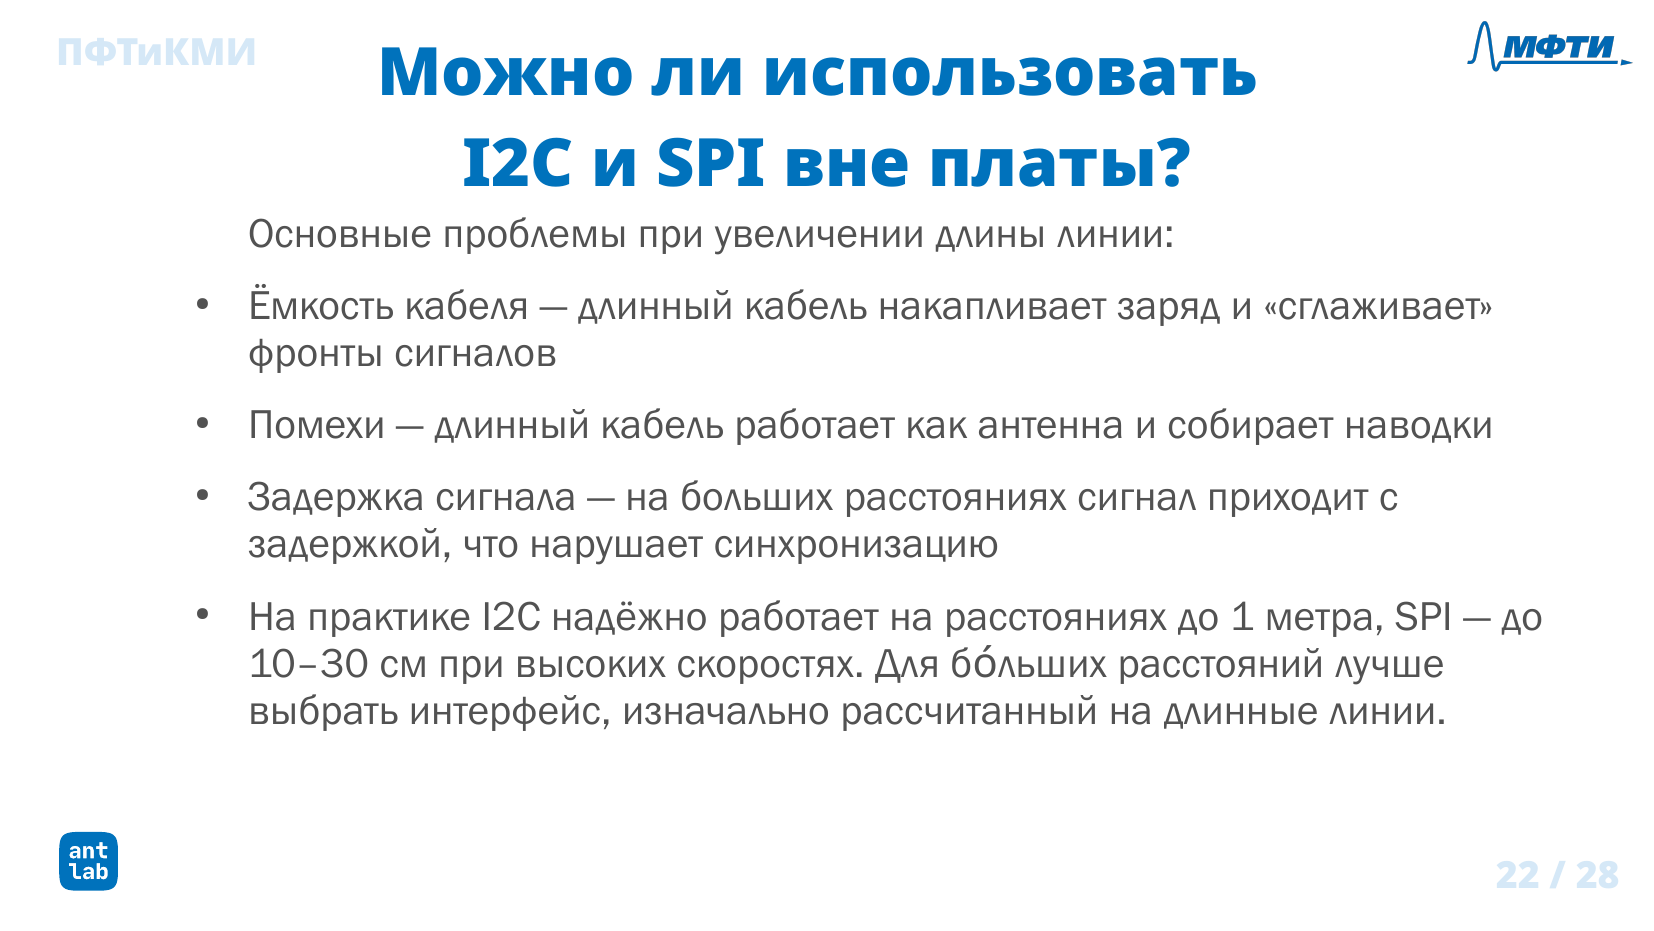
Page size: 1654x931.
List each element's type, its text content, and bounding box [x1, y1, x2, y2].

picture [1446, 0, 1654, 93]
title Можно ли использовать I2C и SPI вне платы? [82, 20, 1571, 209]
list Основные проблемы при увеличении длины линии: Ёмкость кабеля — длинный кабель накапливает заряд и «сглаживает» фронты сигналов Помехи — длинный кабель работает как антенна и собирает наводки Задержка сигнала — на больших расстояниях сигнал приходит с задержкой, что нарушает синхронизацию На практике I2C надёжно работает на расстояниях до 1 метра, SPI — до 10–30 см при высоких скоростях. Для бо́льших расстояний лучше выбрать интерфейс, изначально рассчитанный на длинные линии. [177, 208, 1571, 760]
